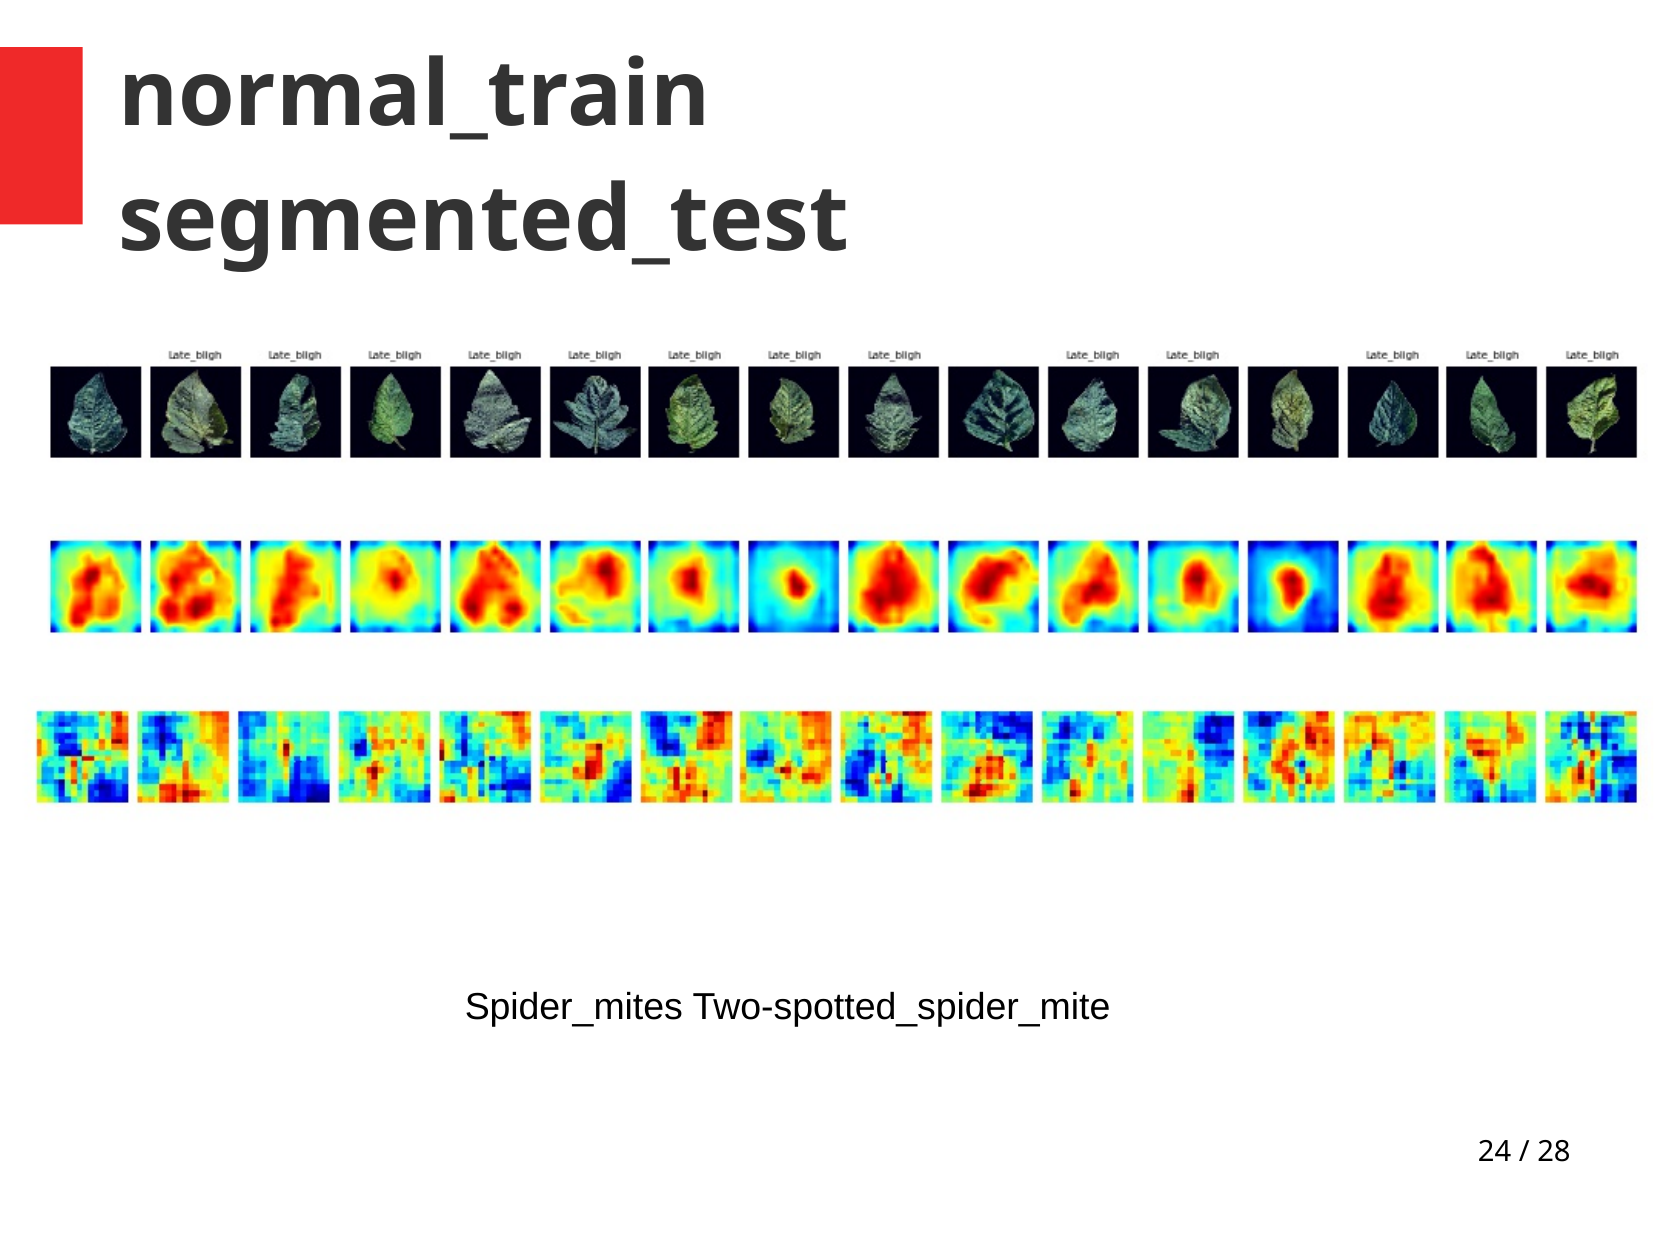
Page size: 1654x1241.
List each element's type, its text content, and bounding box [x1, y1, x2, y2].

picture [0, 696, 1654, 841]
picture [0, 524, 1654, 670]
picture [0, 339, 1654, 496]
text_box Spider_mites Two-spotted_spider_mite [450, 978, 1126, 1036]
title normal_train segmented_test [118, 45, 1571, 260]
